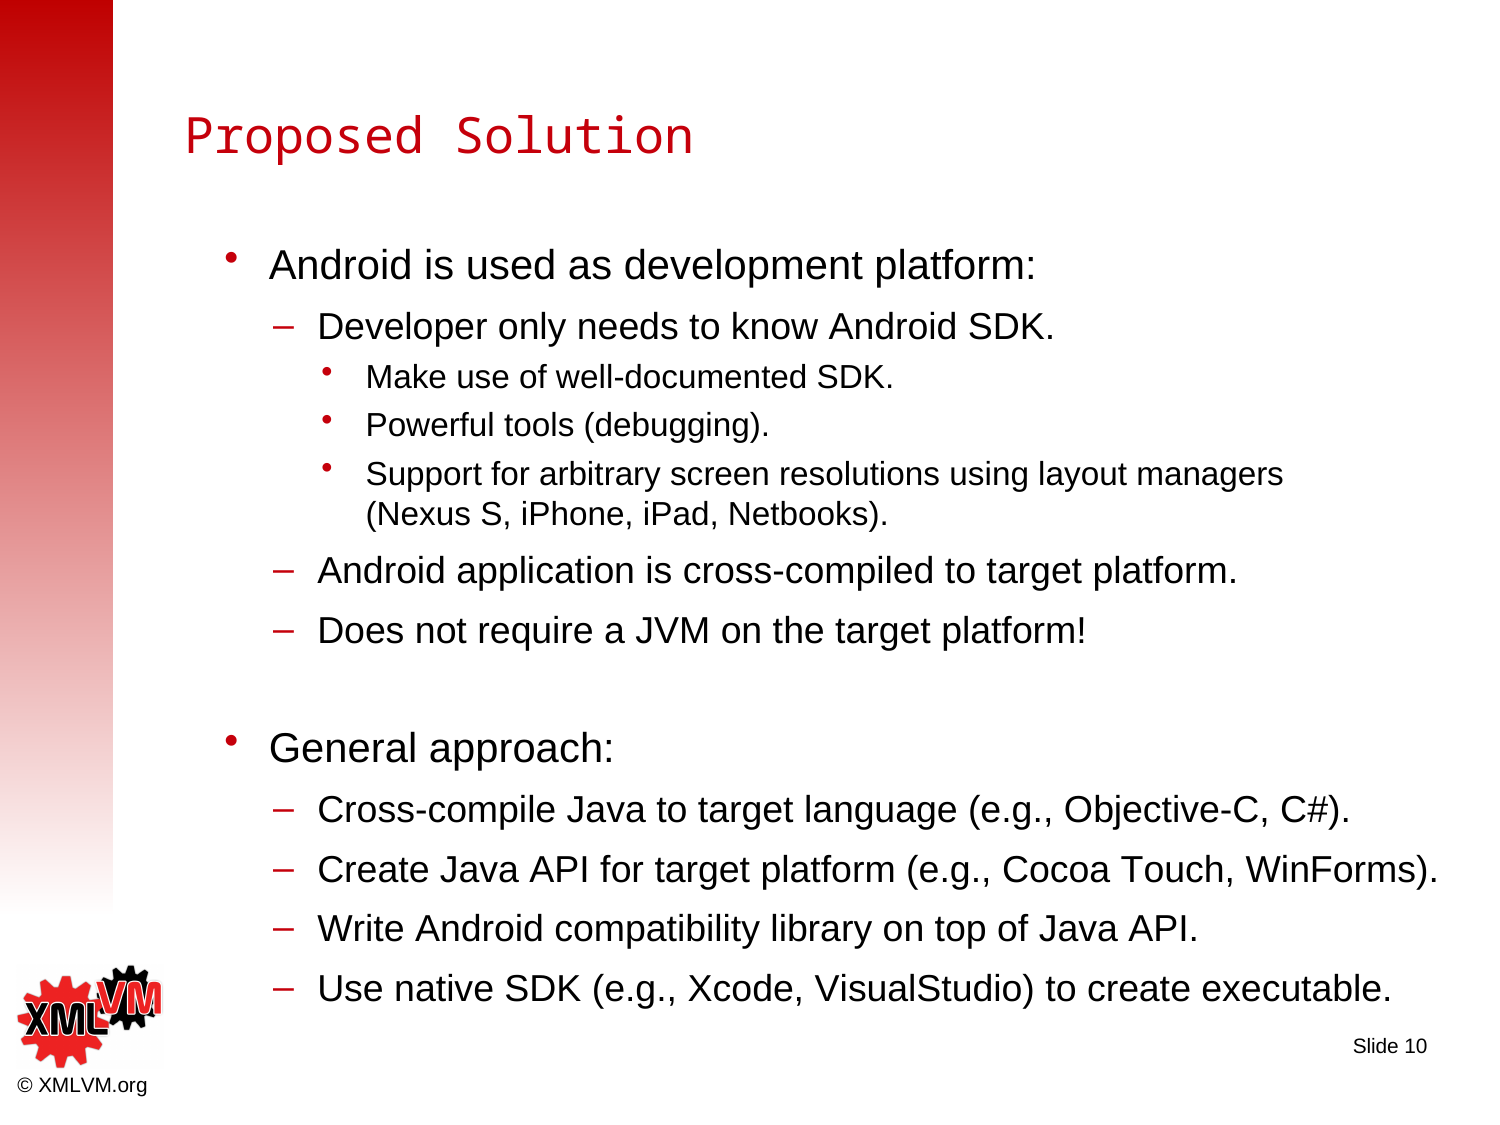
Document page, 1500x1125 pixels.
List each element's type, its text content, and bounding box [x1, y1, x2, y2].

list Android is used as development platform: Developer only needs to know Android SDK. Make use of well-documented SDK. Powerful tools (debugging). Support for arbitrary screen resolutions using layout managers (Nexus S, iPhone, iPad, Netbooks). Android application is cross-compiled to target platform. Does not require a JVM on the target platform! General approach: Cross-compile Java to target language (e.g., Objective-C, C#). Create Java API for target platform (e.g., Cocoa Touch, WinForms). Write Android compatibility library on top of Java API. Use native SDK (e.g., Xcode, VisualStudio) to create executable. [224, 237, 1447, 1009]
picture [16, 964, 164, 1069]
title Proposed Solution [170, 67, 1447, 207]
